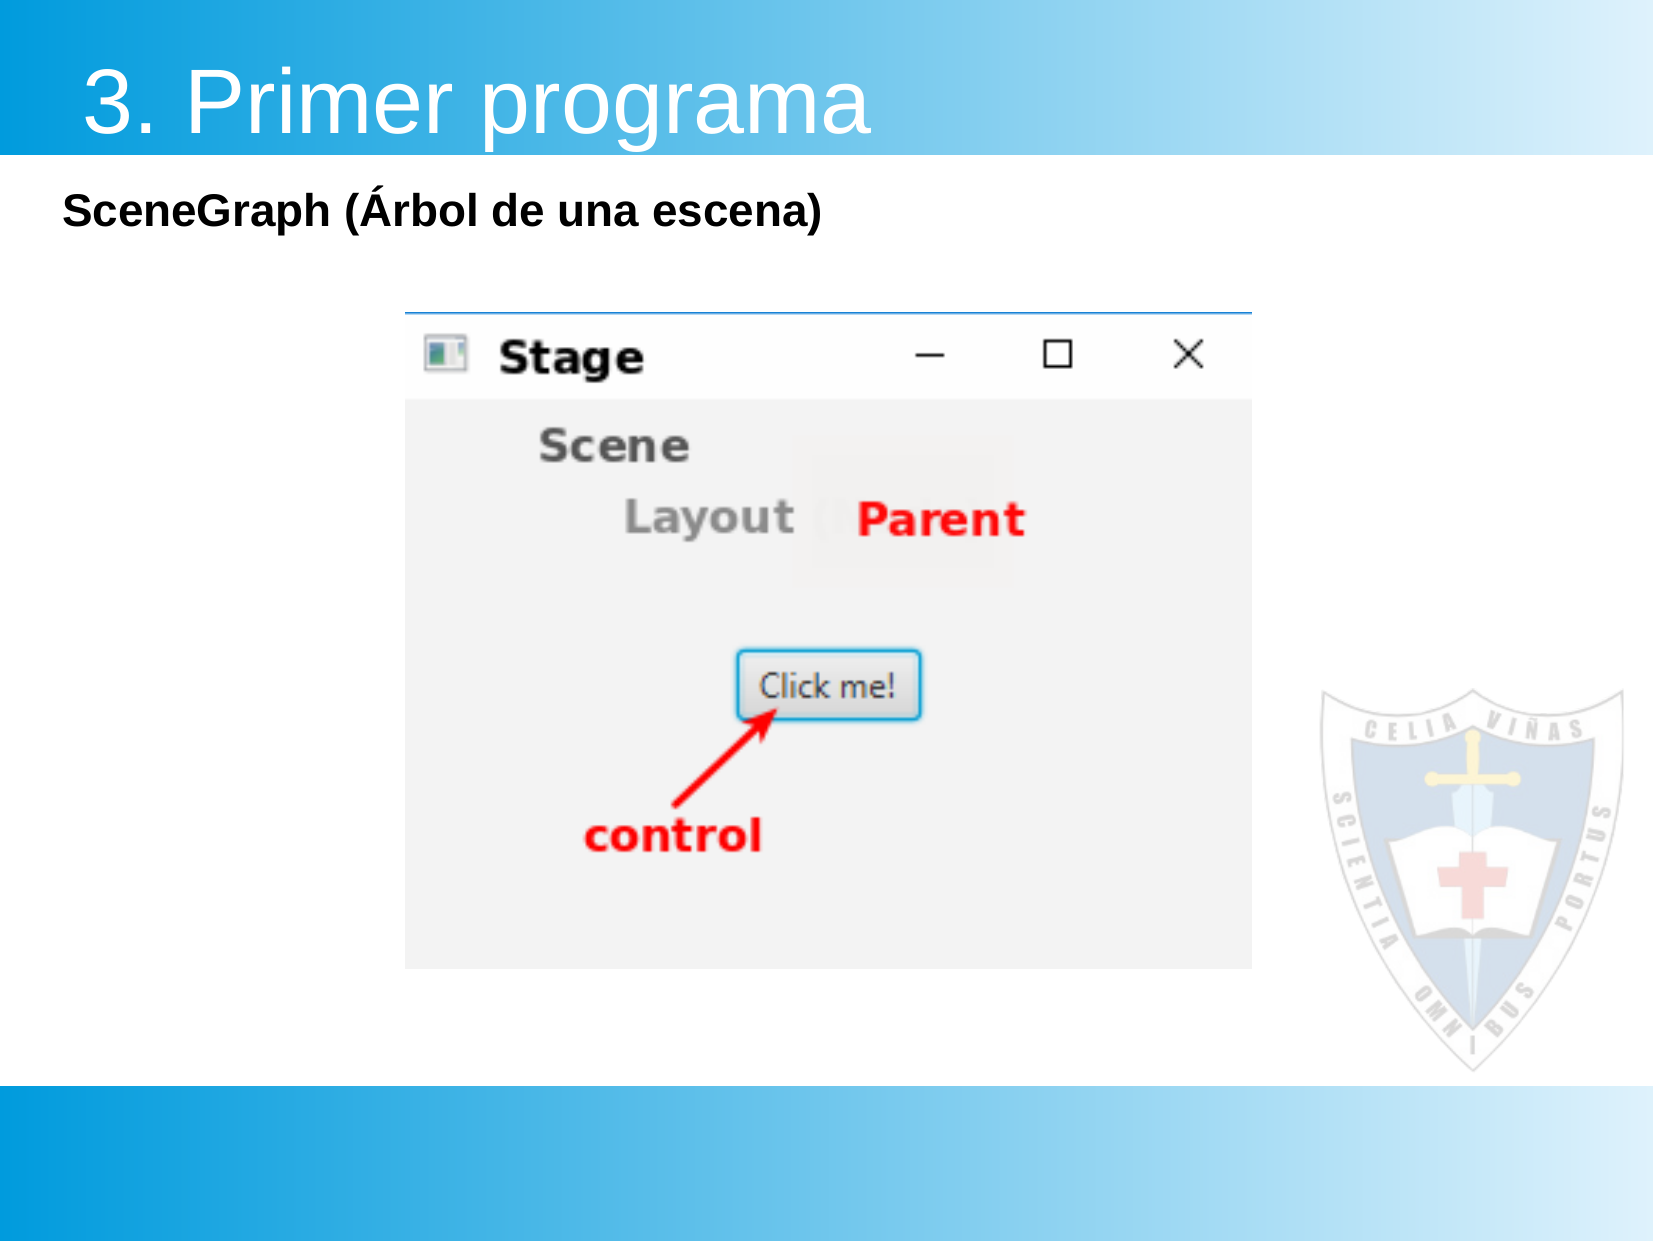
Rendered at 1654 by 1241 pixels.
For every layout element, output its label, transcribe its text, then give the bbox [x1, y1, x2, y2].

picture [405, 312, 1252, 969]
picture [1317, 673, 1630, 1086]
text_box SceneGraph (Árbol de una escena) [47, 177, 957, 295]
title 3. Primer programa [82, 49, 1571, 155]
